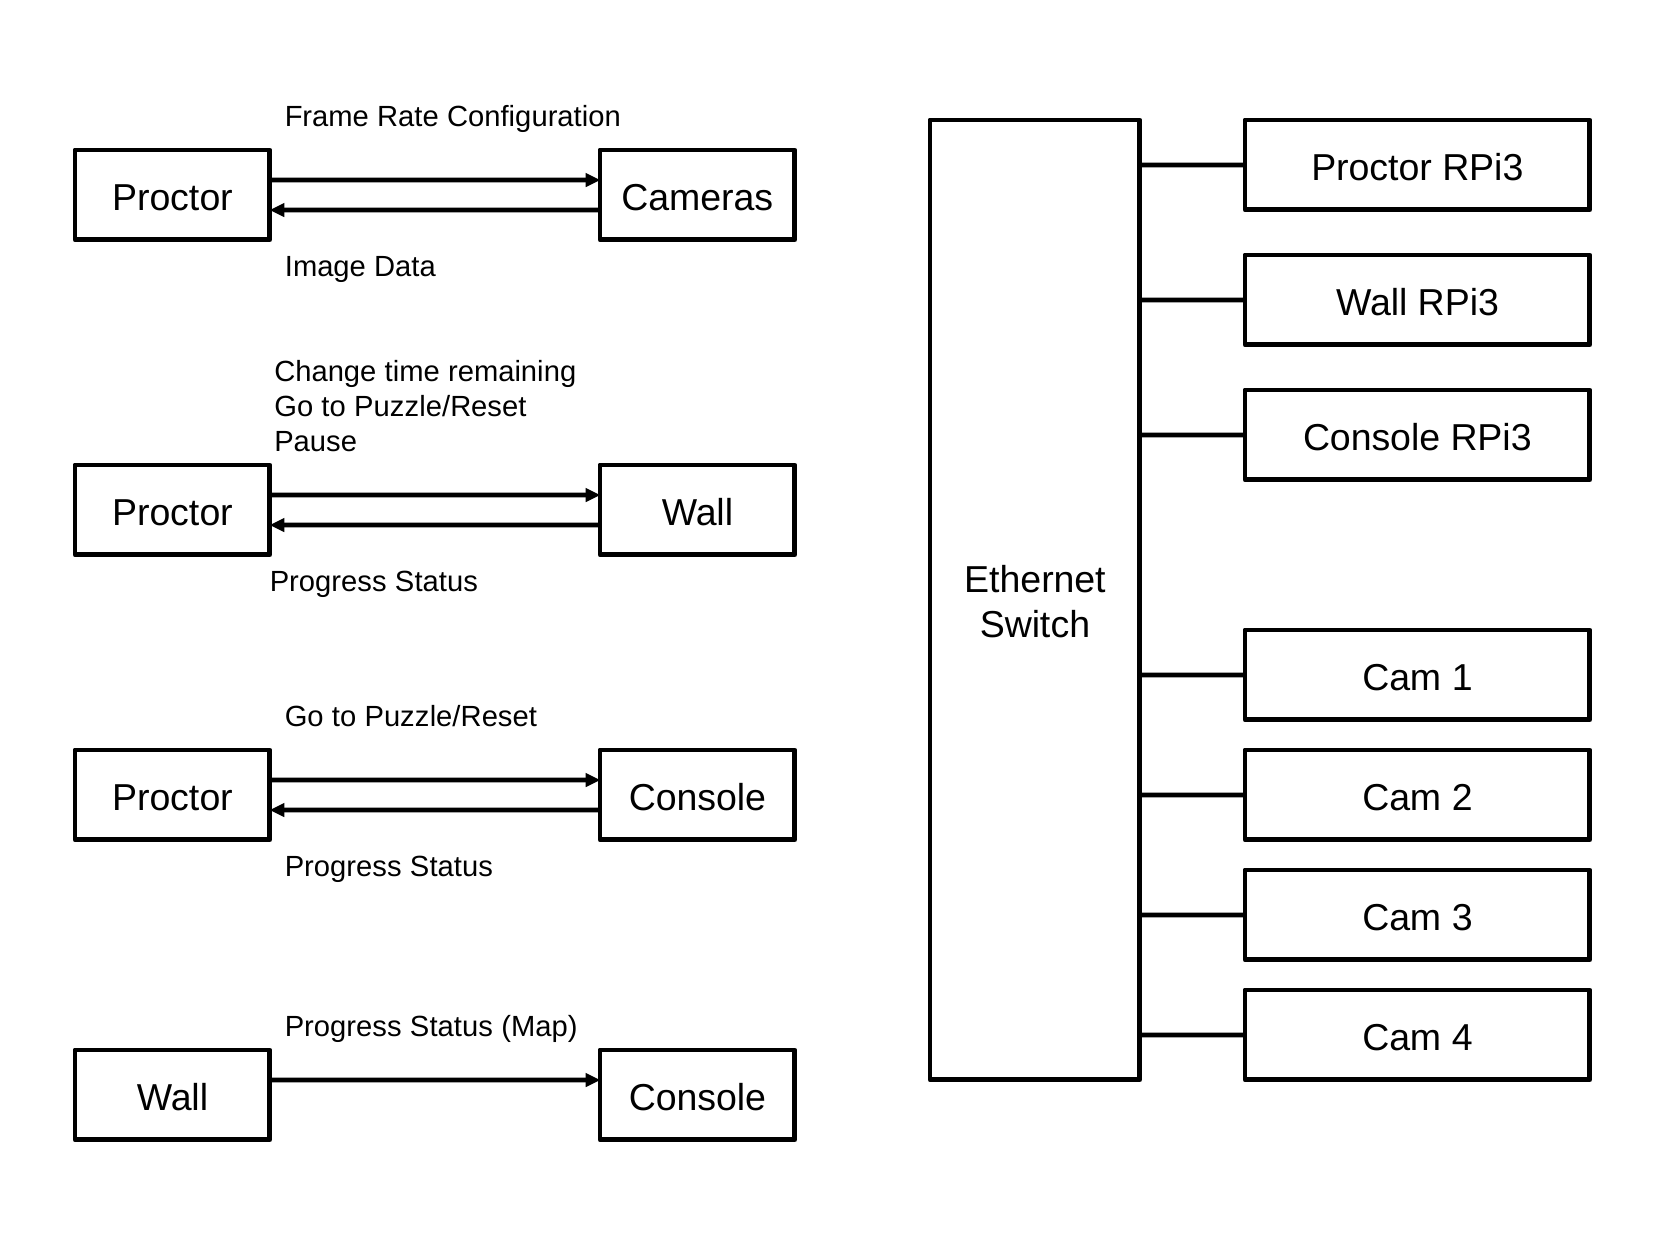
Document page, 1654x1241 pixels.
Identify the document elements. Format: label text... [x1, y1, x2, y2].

text_box Proctor [74, 749, 270, 840]
text_box Ethernet Switch [929, 119, 1140, 1080]
text_box Wall [599, 464, 795, 555]
text_box Image Data [269, 239, 510, 288]
text_box Console [599, 1049, 795, 1140]
text_box Cam 4 [1244, 989, 1590, 1080]
text_box Progress Status (Map) [269, 999, 645, 1050]
text_box Go to Puzzle/Reset [269, 690, 645, 741]
text_box Wall [74, 1049, 270, 1140]
text_box Wall RPi3 [1244, 254, 1590, 345]
text_box Cam 3 [1244, 869, 1590, 960]
text_box Cam 1 [1244, 629, 1590, 720]
text_box Proctor [74, 149, 270, 240]
text_box Proctor [74, 464, 270, 555]
text_box Proctor RPi3 [1244, 119, 1590, 210]
text_box Frame Rate Configuration [269, 90, 645, 141]
text_box Progress Status [254, 555, 630, 606]
text_box Progress Status [269, 840, 645, 891]
text_box Change time remaining Go to Puzzle/Reset Pause [259, 344, 635, 459]
text_box Console [599, 749, 795, 840]
text_box Cam 2 [1244, 749, 1590, 840]
text_box Console RPi3 [1244, 389, 1590, 480]
text_box Cameras [599, 149, 795, 240]
